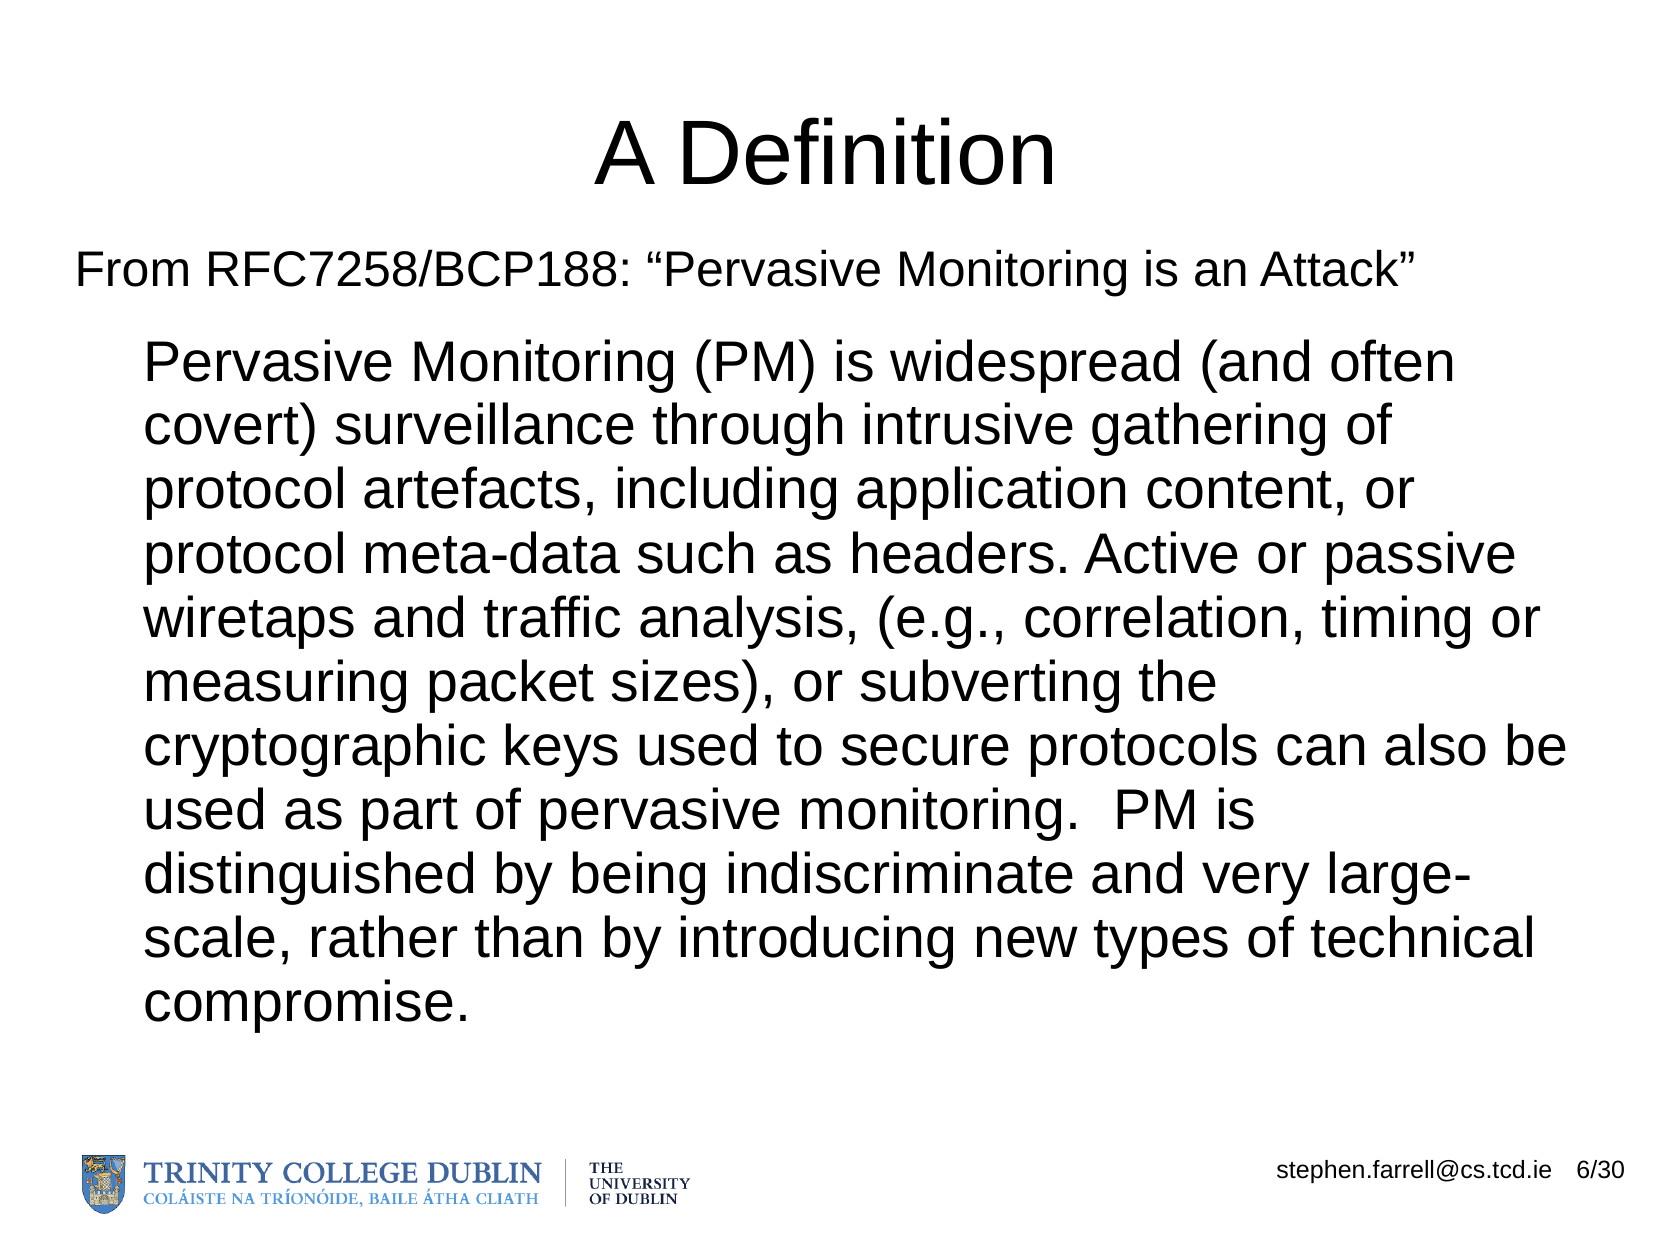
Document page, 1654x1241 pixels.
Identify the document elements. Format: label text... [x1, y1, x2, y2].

picture [82, 1155, 694, 1214]
text_box From RFC7258/BCP188: “Pervasive Monitoring is an Attack” [59, 234, 1432, 306]
title A Definition [82, 49, 1571, 257]
list Pervasive Monitoring (PM) is widespread (and often covert) surveillance through intrusive gathering of protocol artefacts, including application content, or protocol meta-data such as headers. Active or passive wiretaps and traffic analysis, (e.g., correlation, timing or measuring packet sizes), or subverting the cryptographic keys used to secure protocols can also be used as part of pervasive monitoring. PM is distinguished by being indiscriminate and very large-scale, rather than by introducing new types of technical compromise. [82, 329, 1571, 1049]
